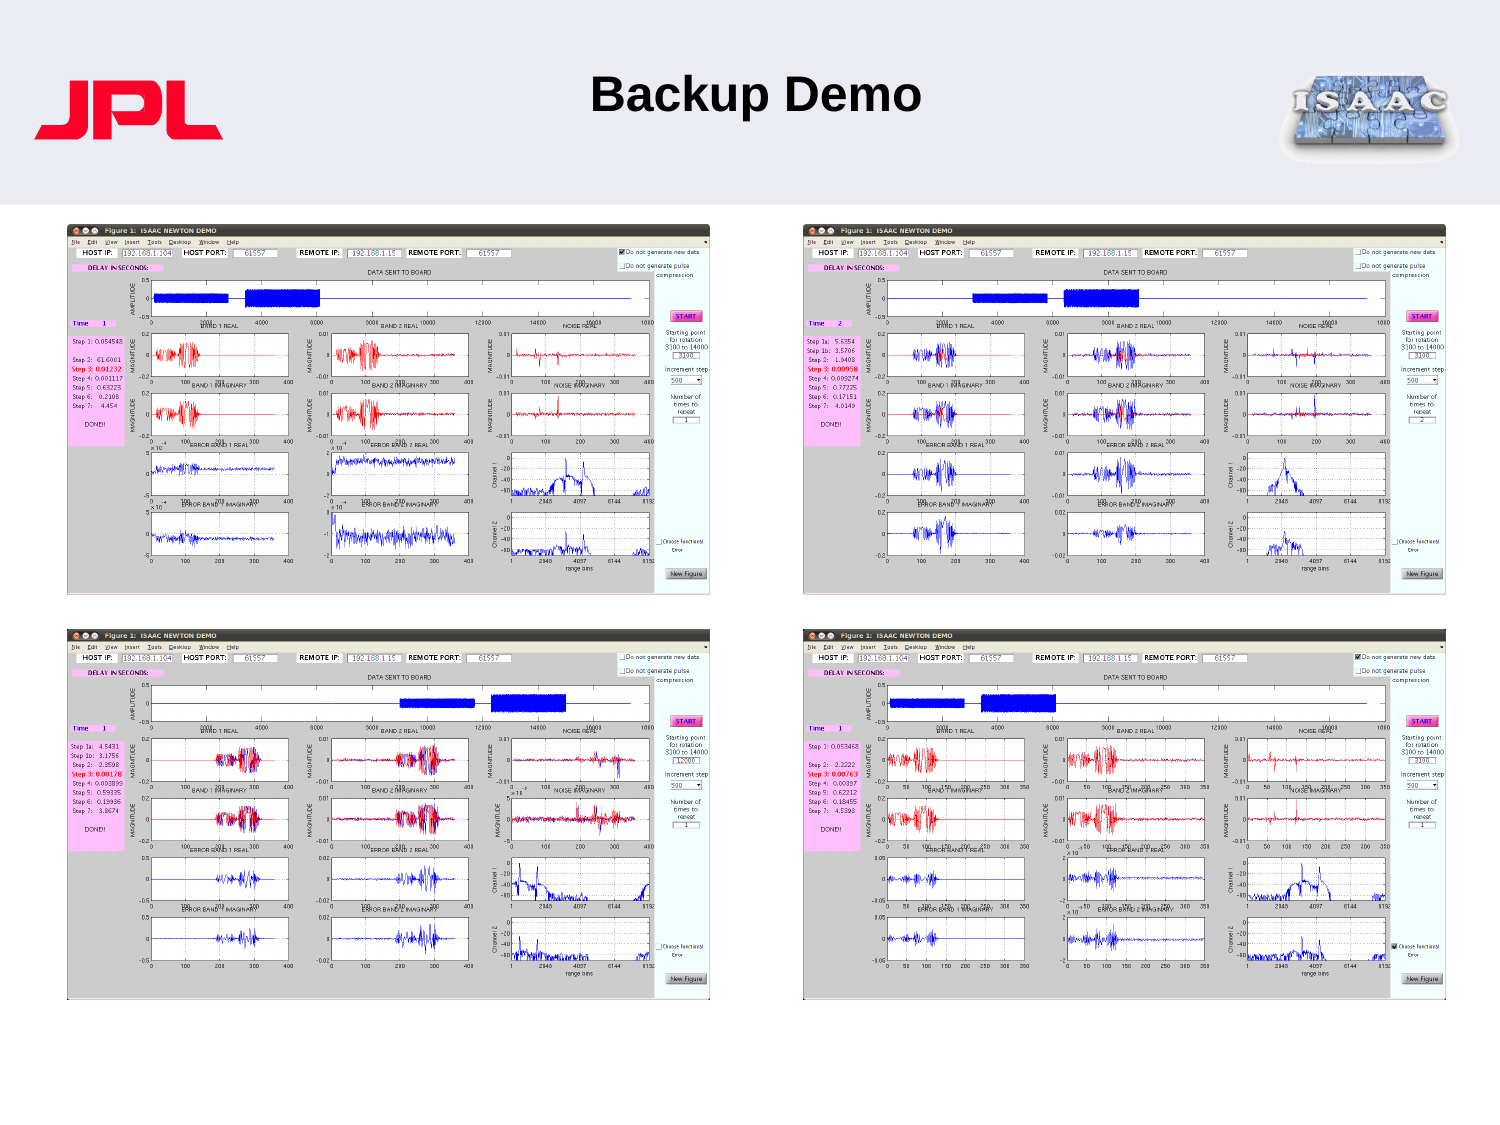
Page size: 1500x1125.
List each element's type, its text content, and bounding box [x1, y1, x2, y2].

picture [67, 224, 710, 595]
title Backup Demo [225, 0, 1288, 188]
picture [803, 224, 1446, 595]
picture [1288, 49, 1463, 168]
picture [67, 629, 710, 1000]
picture [803, 629, 1446, 1000]
